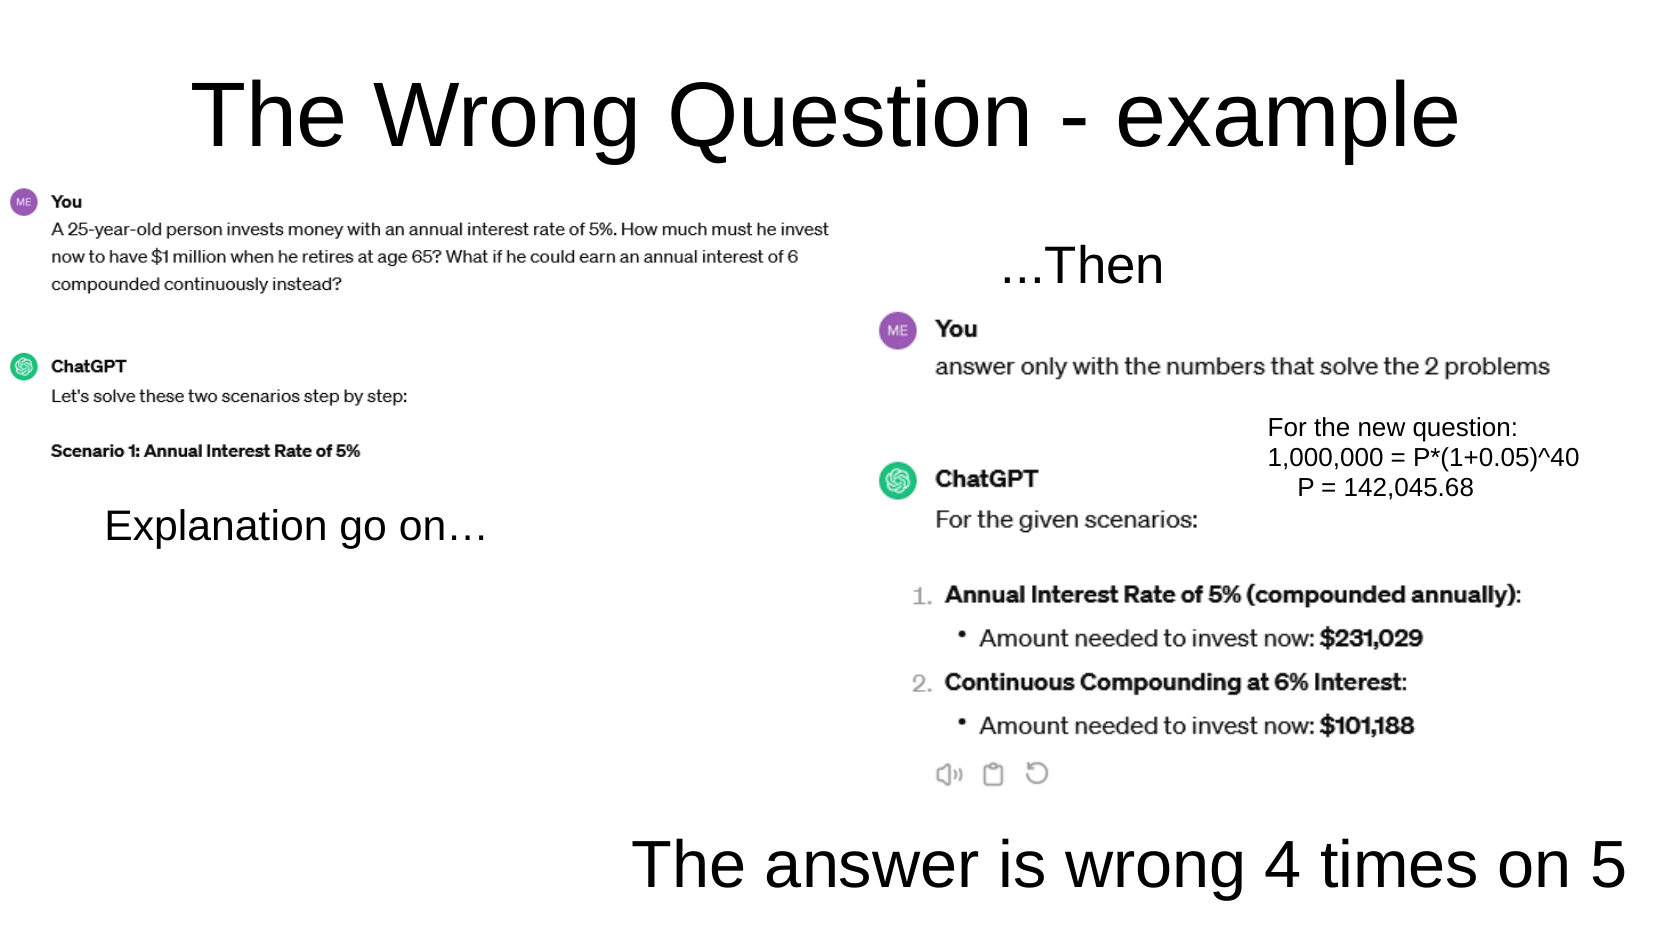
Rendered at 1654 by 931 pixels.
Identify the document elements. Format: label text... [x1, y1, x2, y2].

list The answer is wrong 4 times on 5 [561, 826, 1654, 931]
list 1,000,000 = P*(1+0.05)^40 [1240, 442, 1654, 473]
title The Wrong Question - example [82, 37, 1571, 193]
picture [0, 177, 1561, 804]
list P = 142,045.68 [1269, 472, 1654, 502]
list ...Then [944, 236, 1388, 296]
list Explanation go on… [59, 501, 502, 562]
list For the new question: [1240, 413, 1654, 442]
